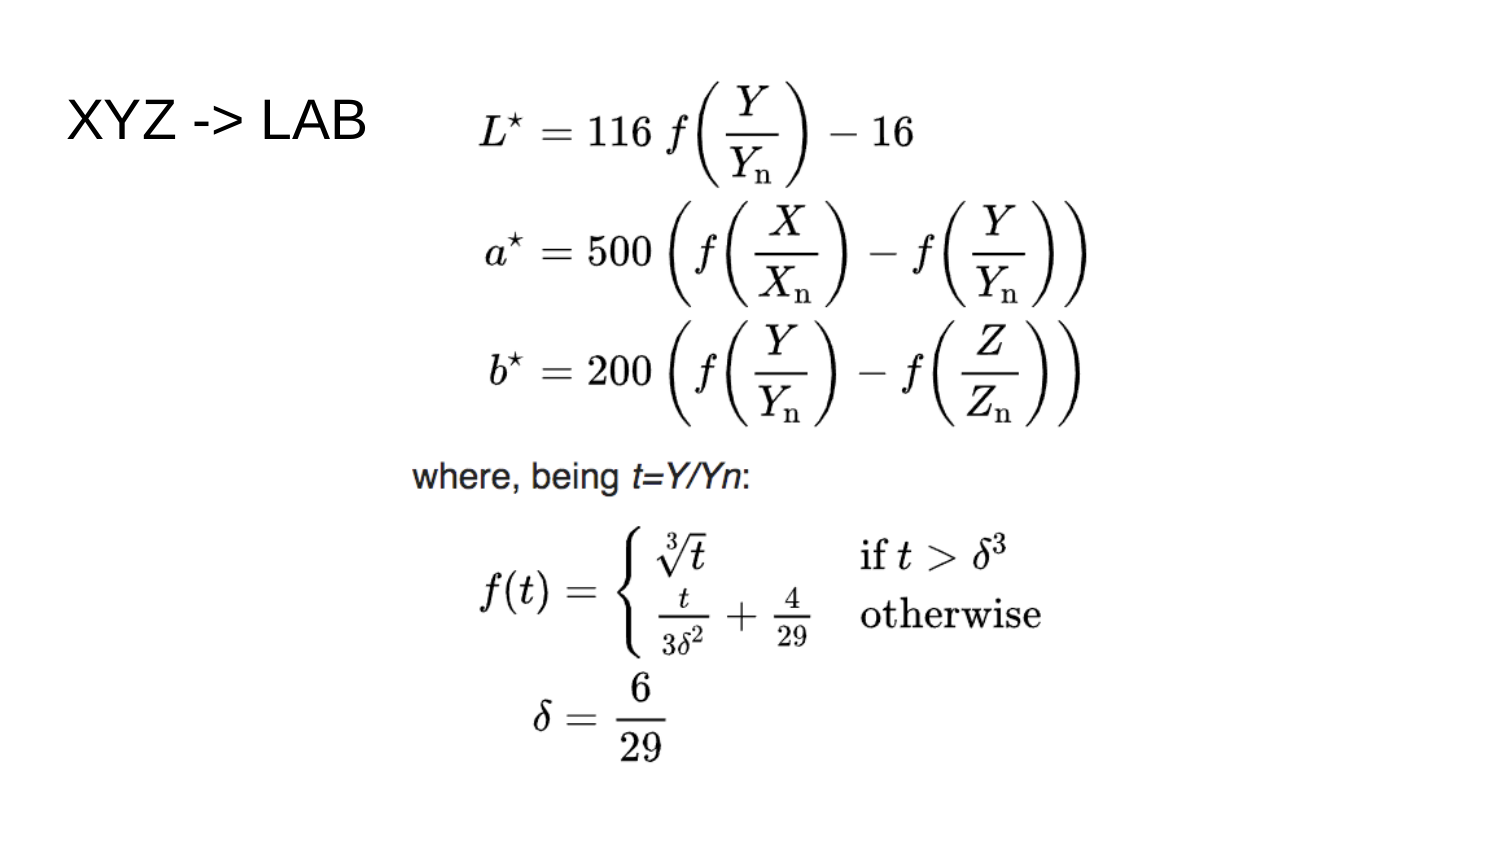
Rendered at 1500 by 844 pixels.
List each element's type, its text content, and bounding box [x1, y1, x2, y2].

title XYZ -> LAB [51, 72, 1449, 167]
picture [402, 74, 1098, 770]
